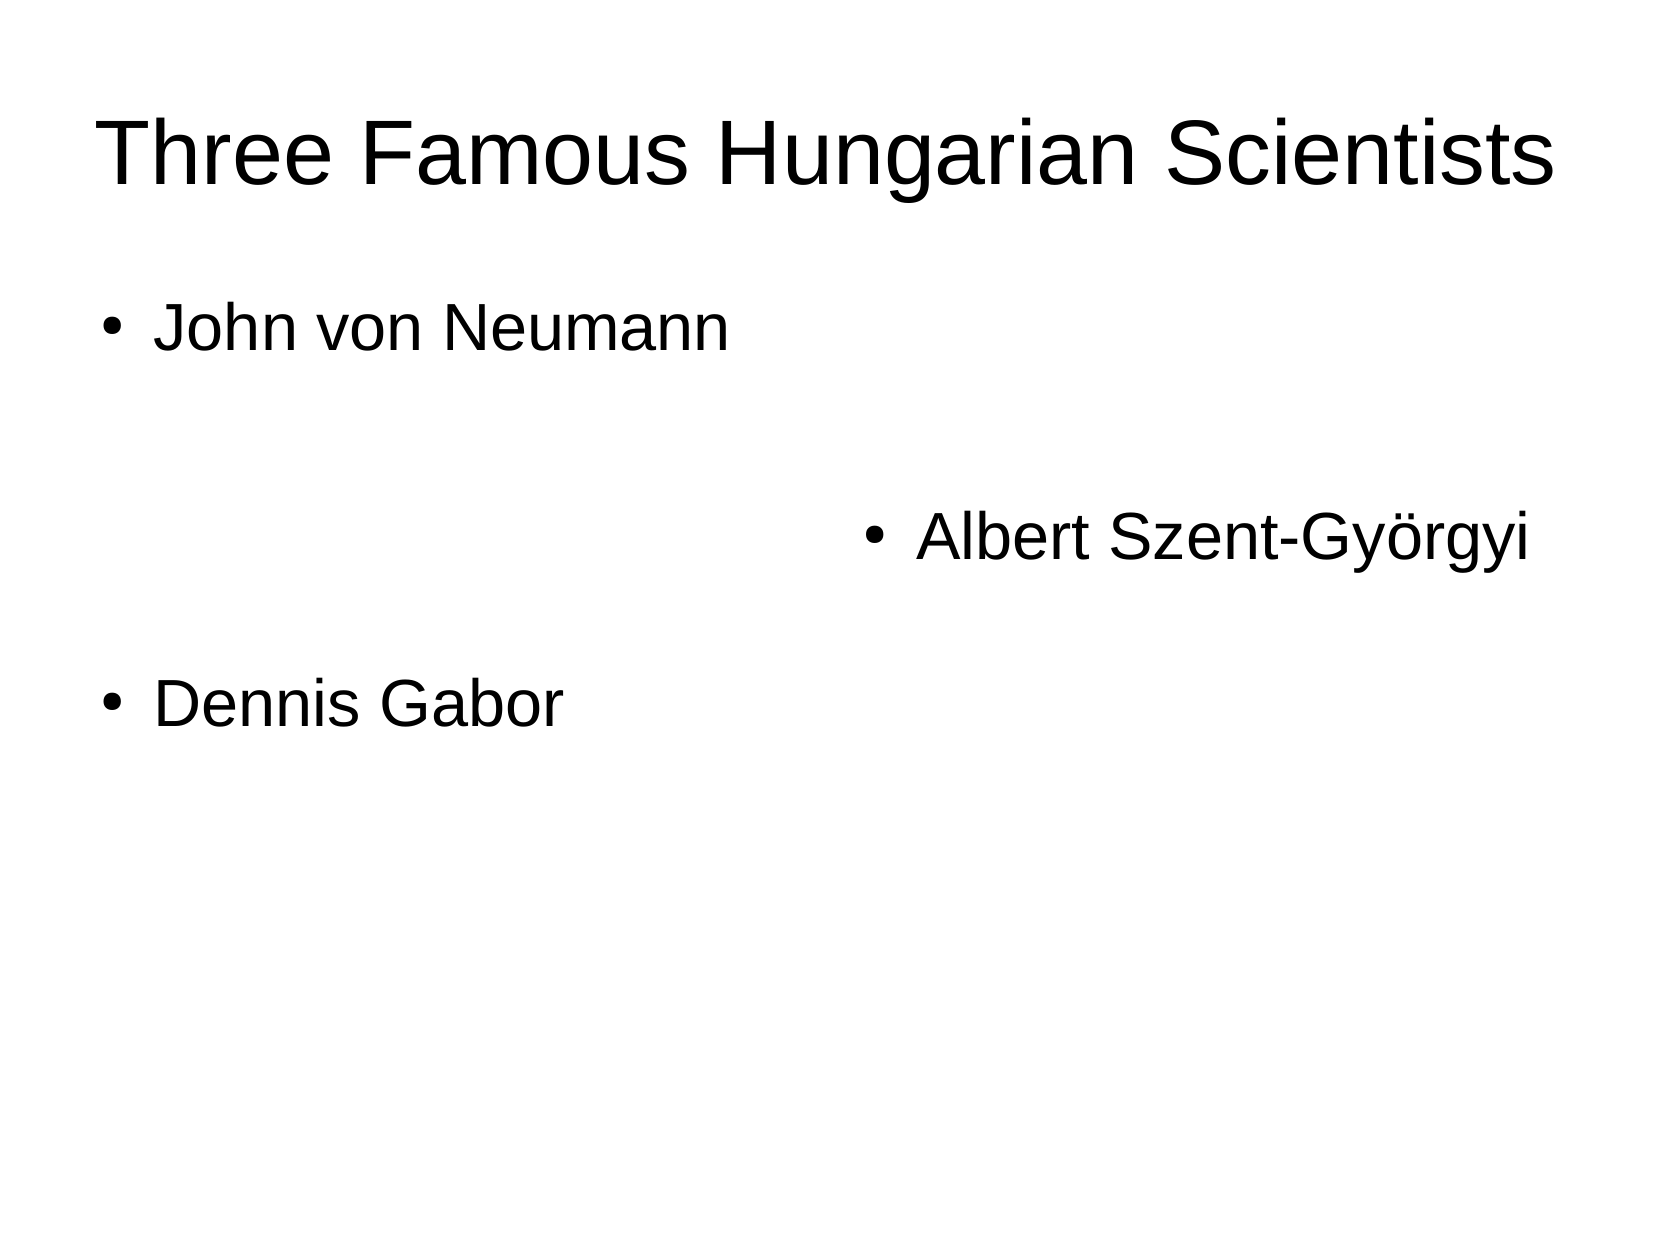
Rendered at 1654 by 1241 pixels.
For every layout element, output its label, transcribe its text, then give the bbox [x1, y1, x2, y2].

list Albert Szent-Györgyi [845, 290, 1572, 1010]
list John von Neumann [82, 290, 809, 634]
list Dennis Gabor [82, 665, 809, 1009]
title Three Famous Hungarian Scientists [82, 49, 1571, 257]
